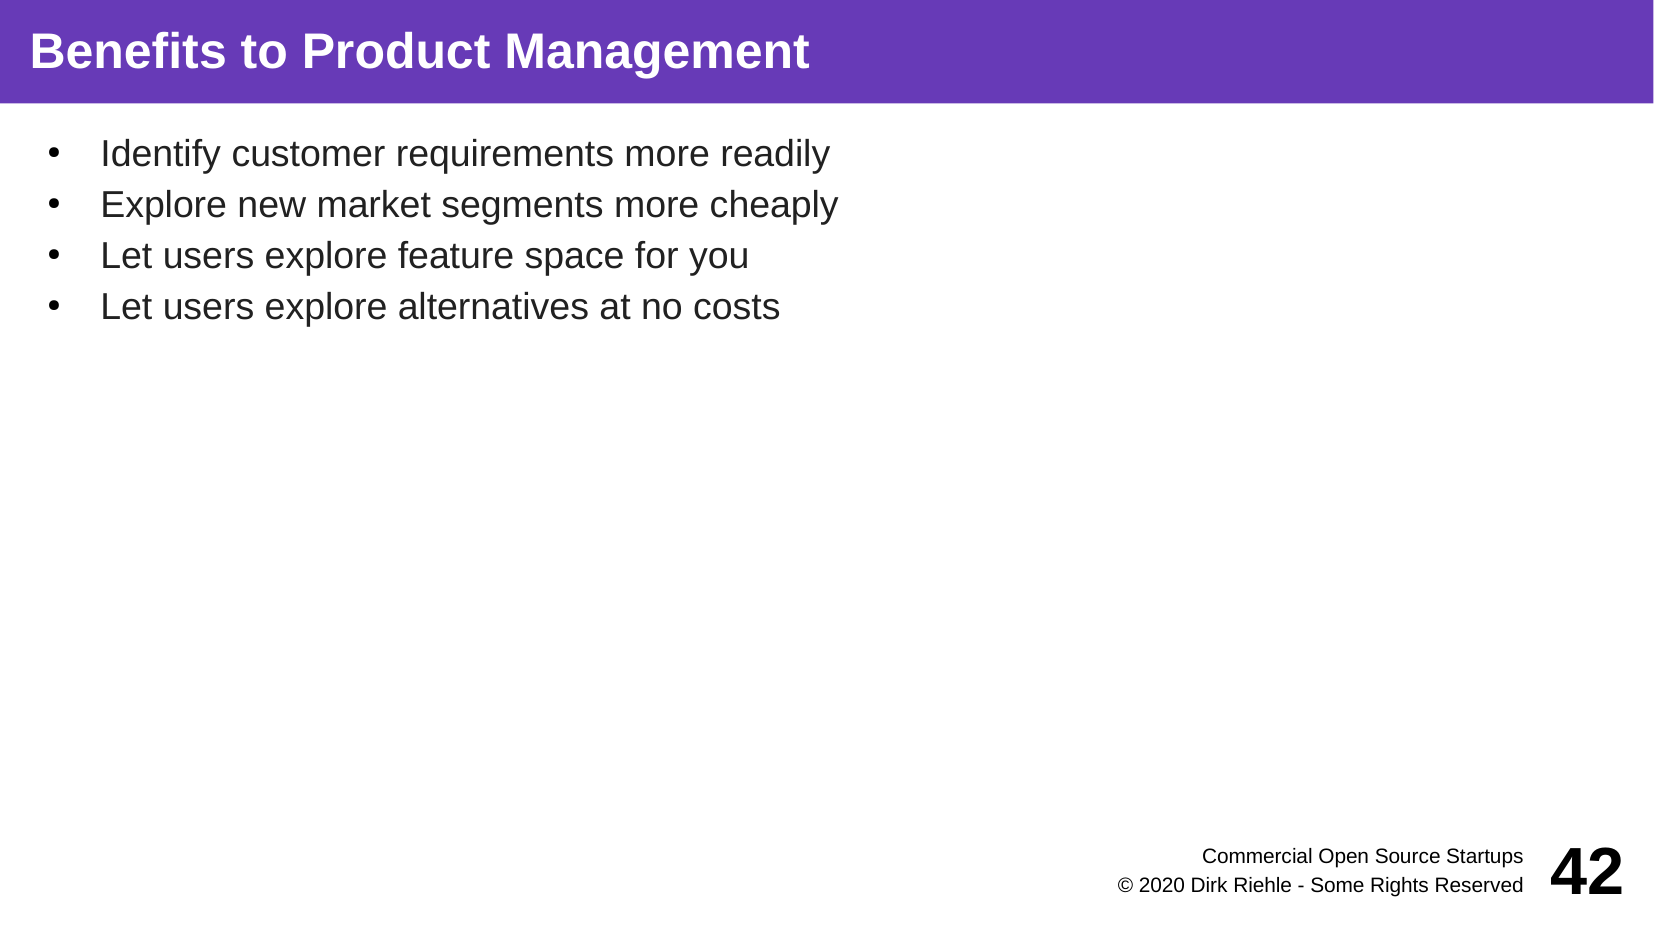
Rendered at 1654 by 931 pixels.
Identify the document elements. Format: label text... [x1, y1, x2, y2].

list Identify customer requirements more readily Explore new market segments more cheaply Let users explore feature space for you Let users explore alternatives at no costs [29, 132, 1625, 813]
title Benefits to Product Management [0, 0, 1654, 104]
